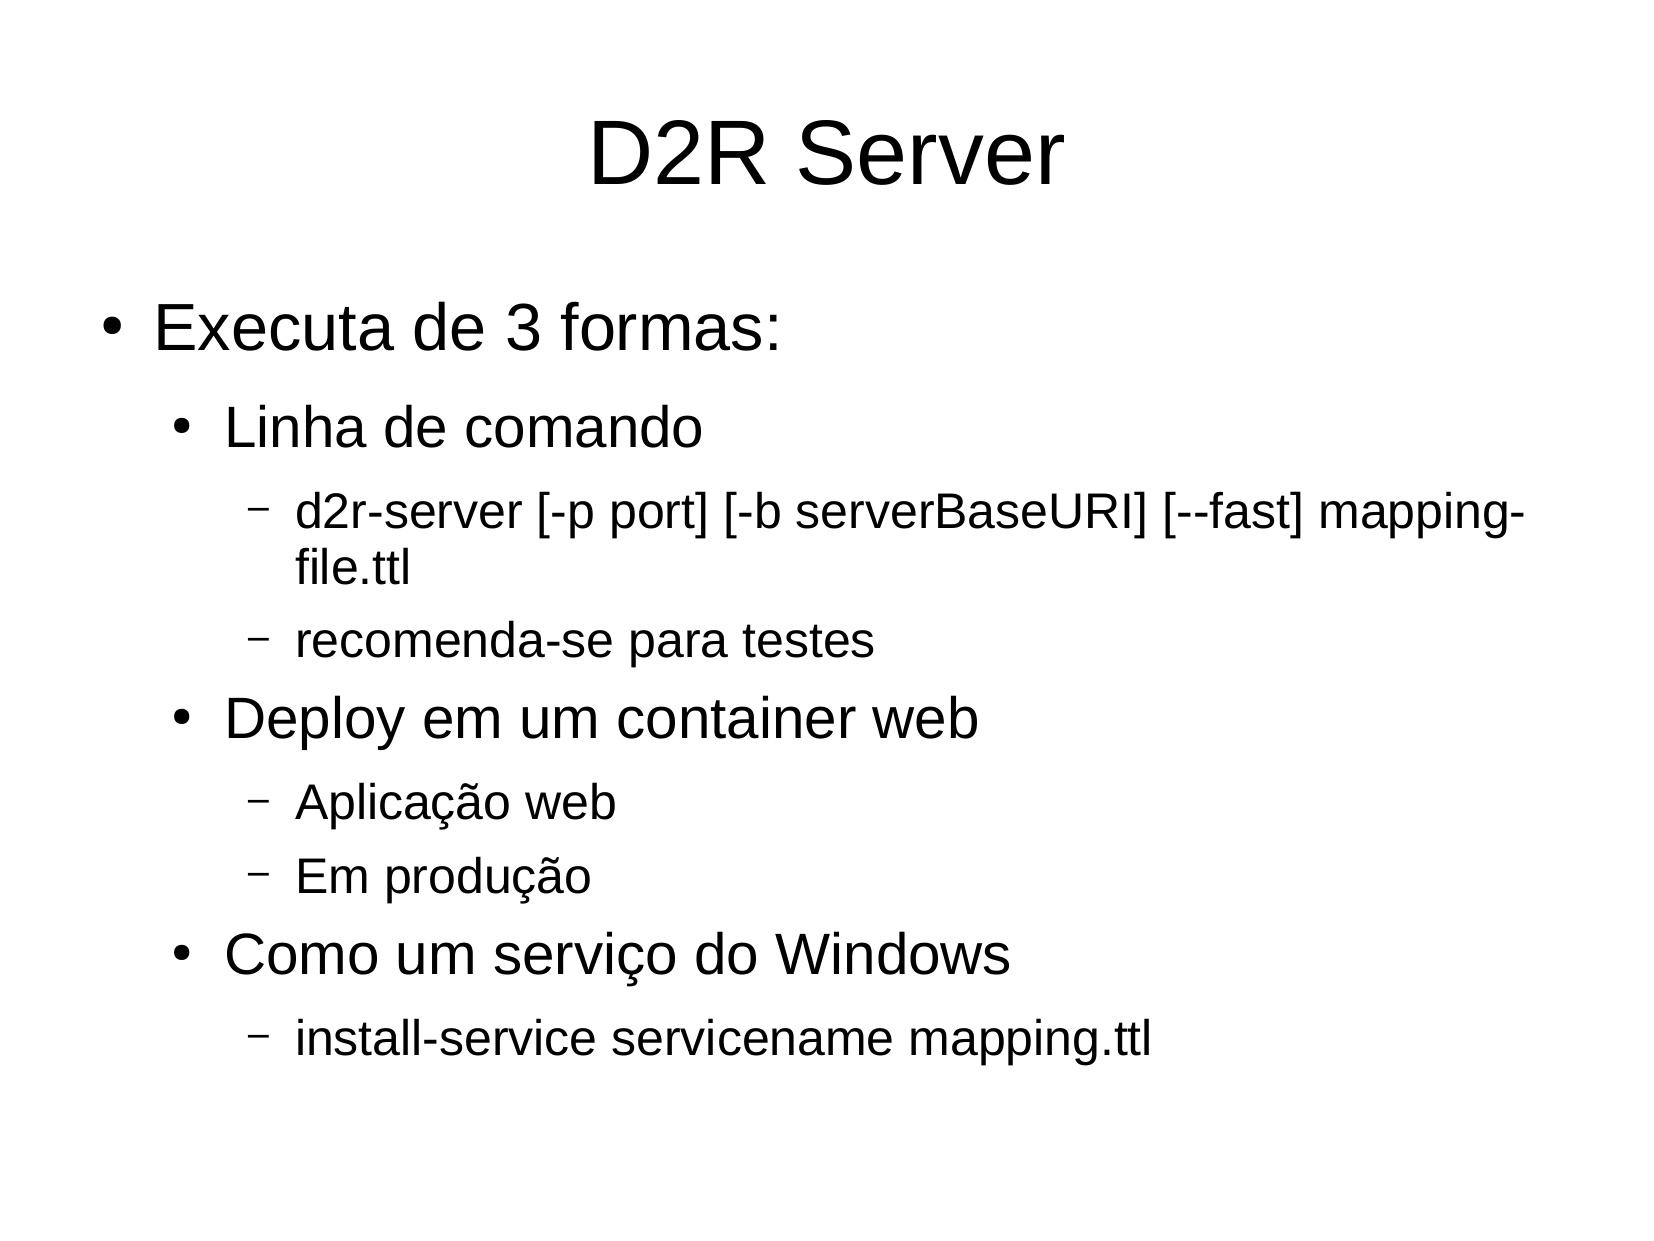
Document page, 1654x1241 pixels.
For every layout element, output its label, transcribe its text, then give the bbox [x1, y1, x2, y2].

title D2R Server [82, 56, 1571, 250]
list Executa de 3 formas: Linha de comando d2r-server [-p port] [-b serverBaseURI] [--fast] mapping-file.ttl recomenda-se para testes Deploy em um container web Aplicação web Em produção Como um serviço do Windows install-service servicename mapping.ttl [82, 290, 1571, 1094]
